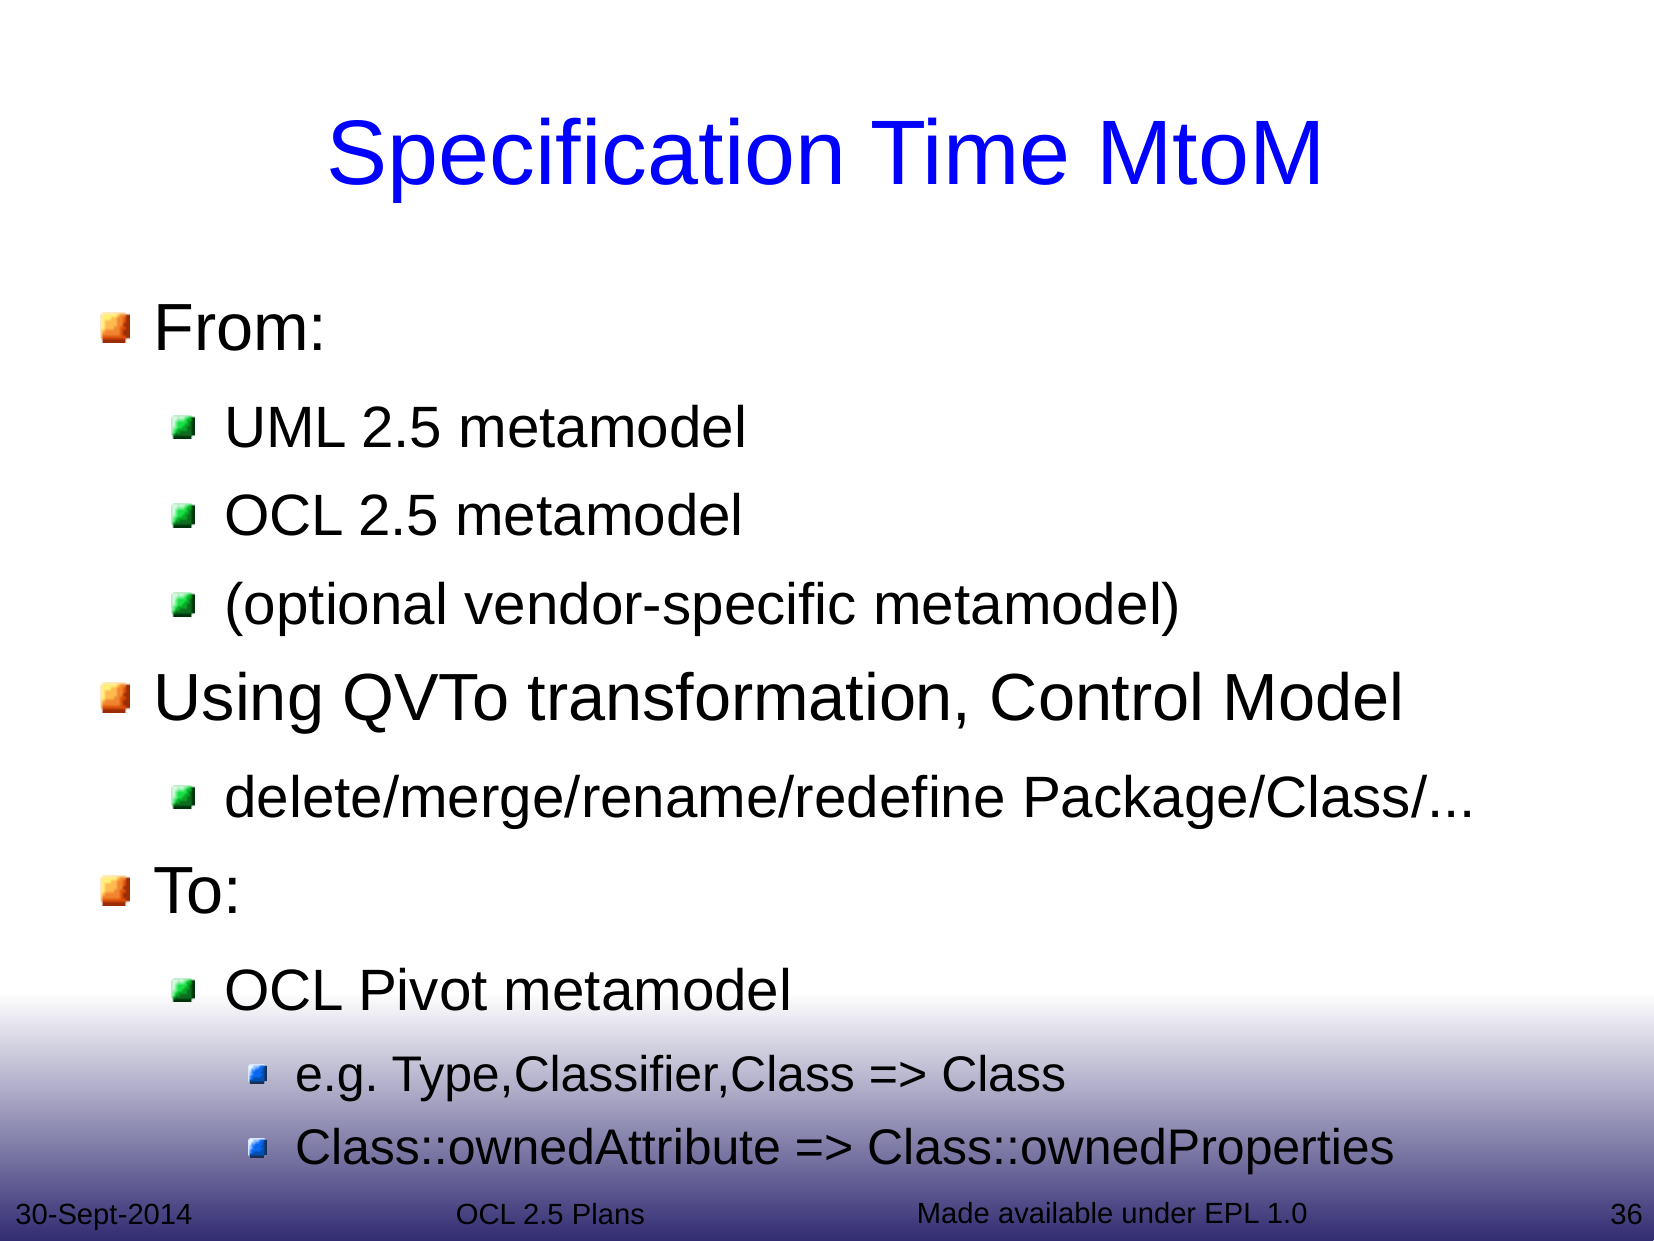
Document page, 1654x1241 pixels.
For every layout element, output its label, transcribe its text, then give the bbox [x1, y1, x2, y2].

title Specification Time MtoM [82, 49, 1571, 257]
list From: UML 2.5 metamodel OCL 2.5 metamodel (optional vendor-specific metamodel) Using QVTo transformation, Control Model delete/merge/rename/redefine Package/Class/... To: OCL Pivot metamodel e.g. Type,Classifier,Class => Class Class::ownedAttribute => Class::ownedProperties [82, 290, 1571, 1175]
